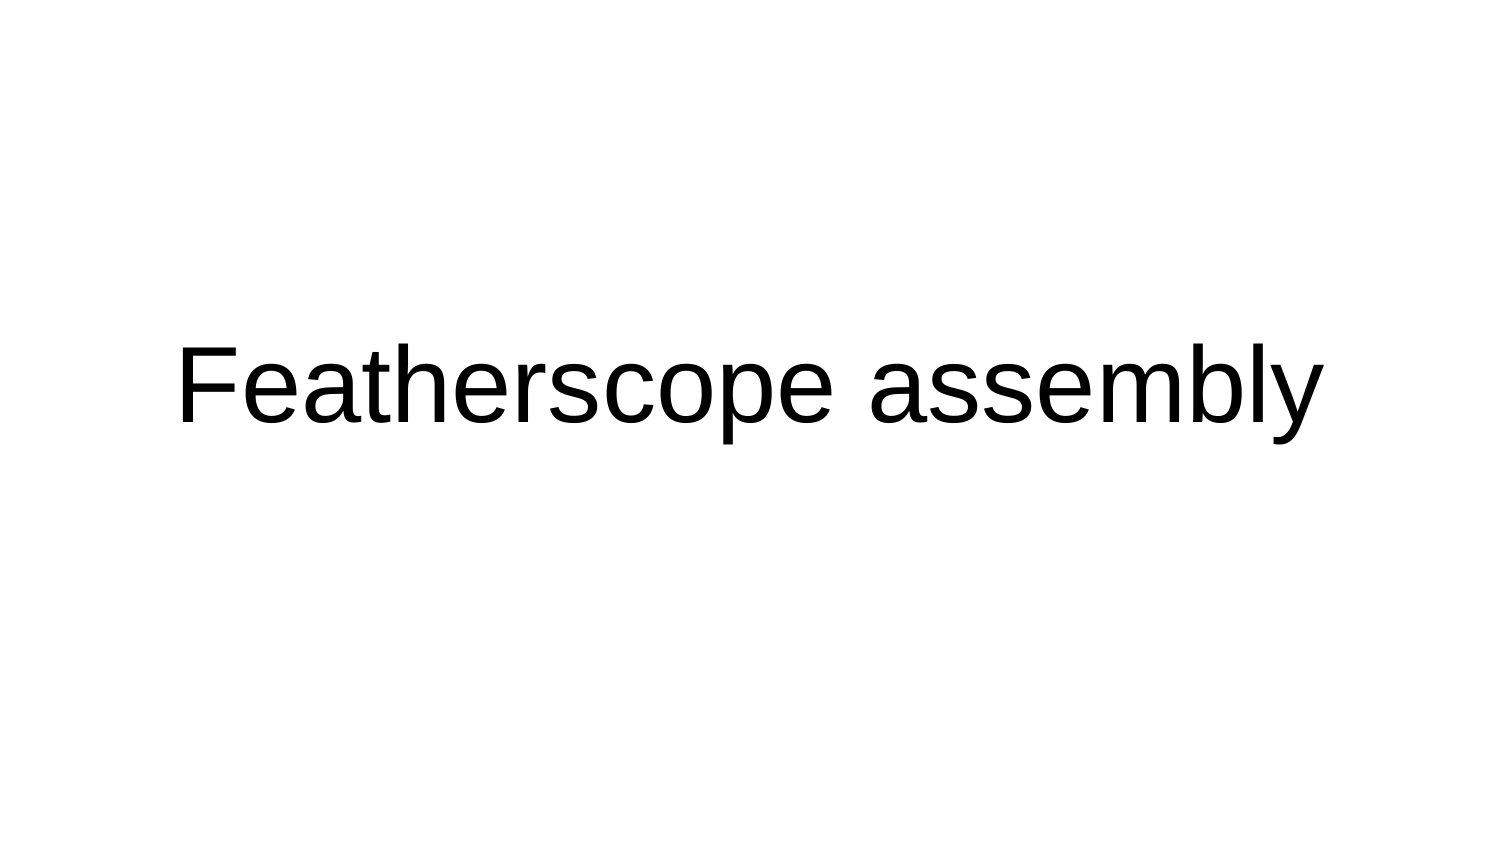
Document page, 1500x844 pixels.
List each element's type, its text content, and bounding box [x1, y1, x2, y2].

title Featherscope assembly [51, 122, 1449, 459]
